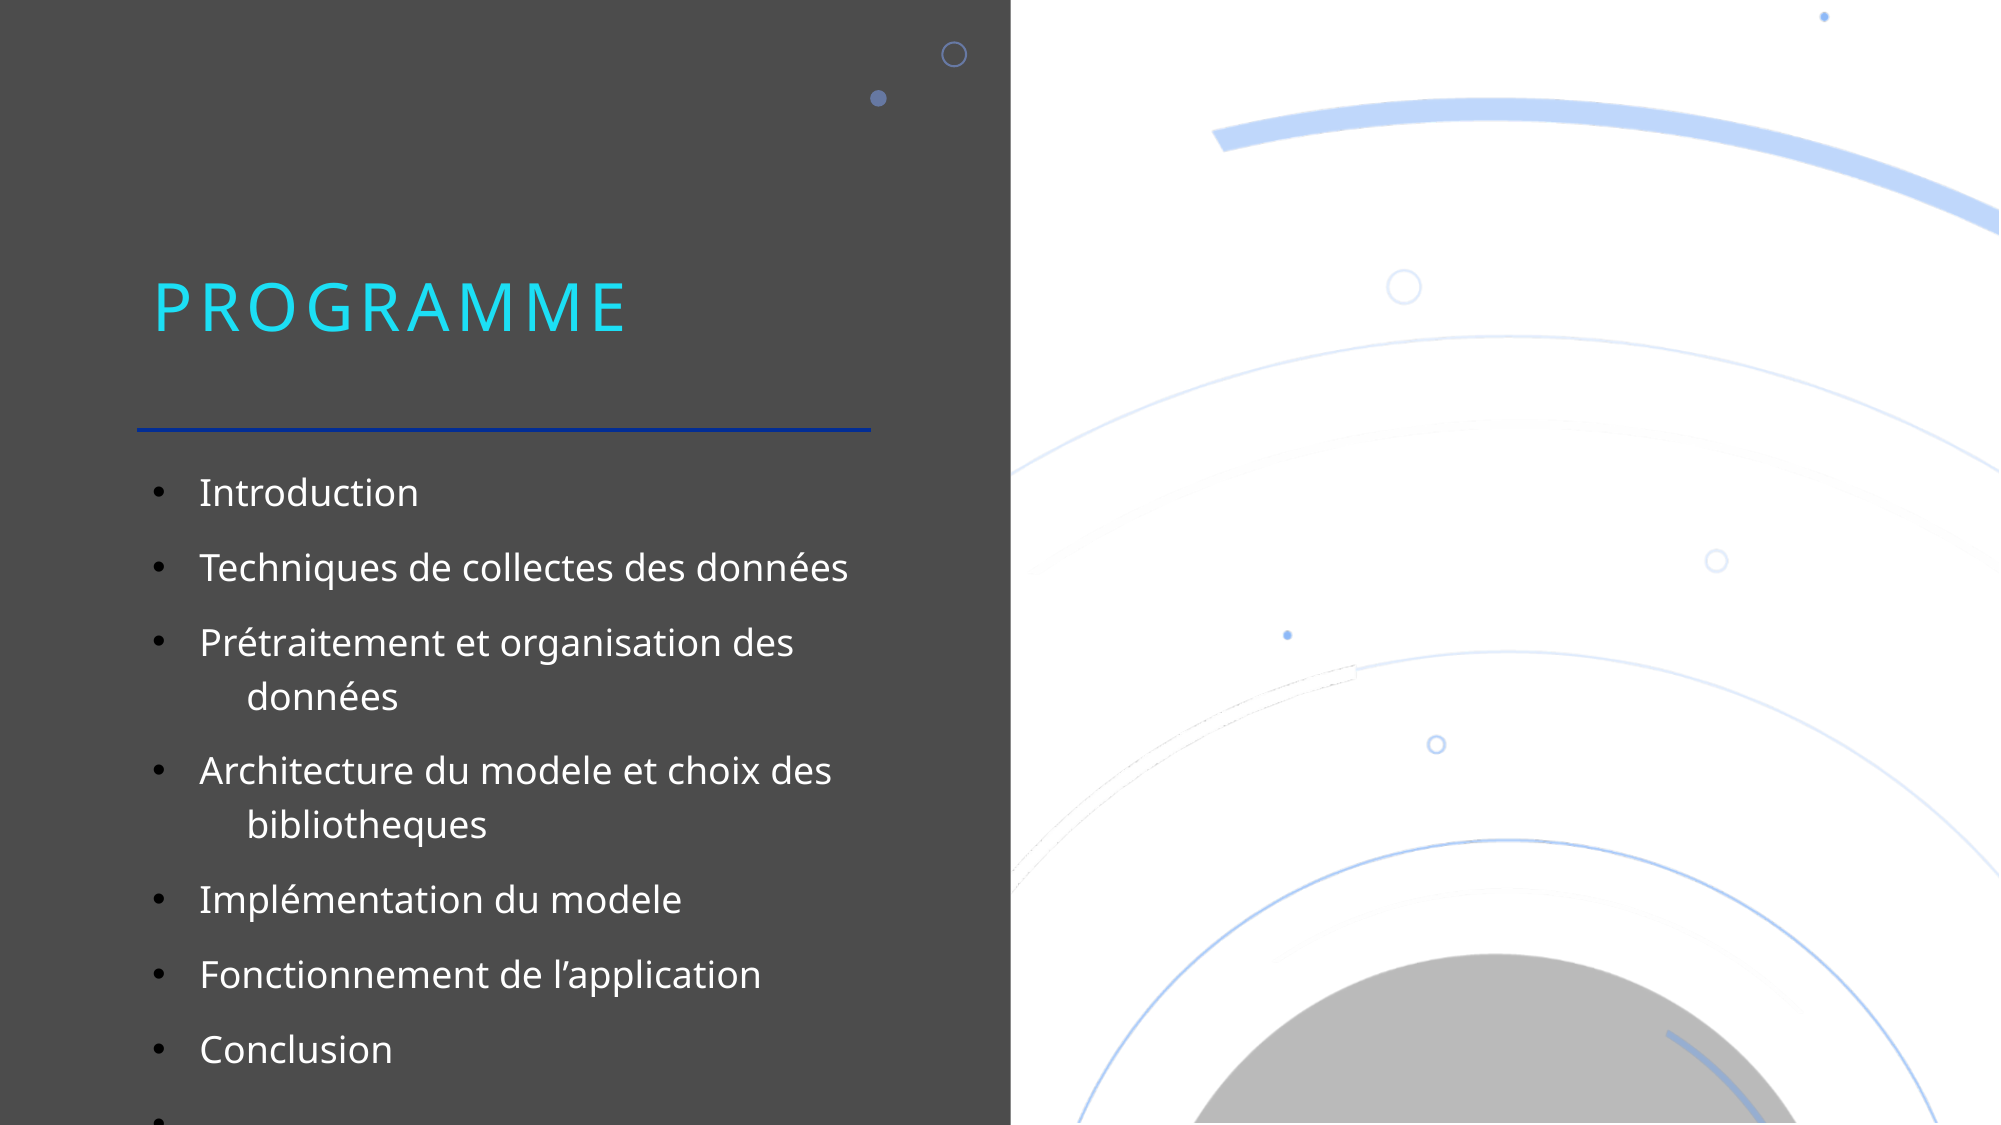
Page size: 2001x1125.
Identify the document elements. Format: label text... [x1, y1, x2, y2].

title Programme [137, 59, 871, 354]
list Introduction Techniques de collectes des données Prétraitement et organisation des données Architecture du modele et choix des bibliotheques Implémentation du modele Fonctionnement de l’application Conclusion [137, 452, 925, 1109]
